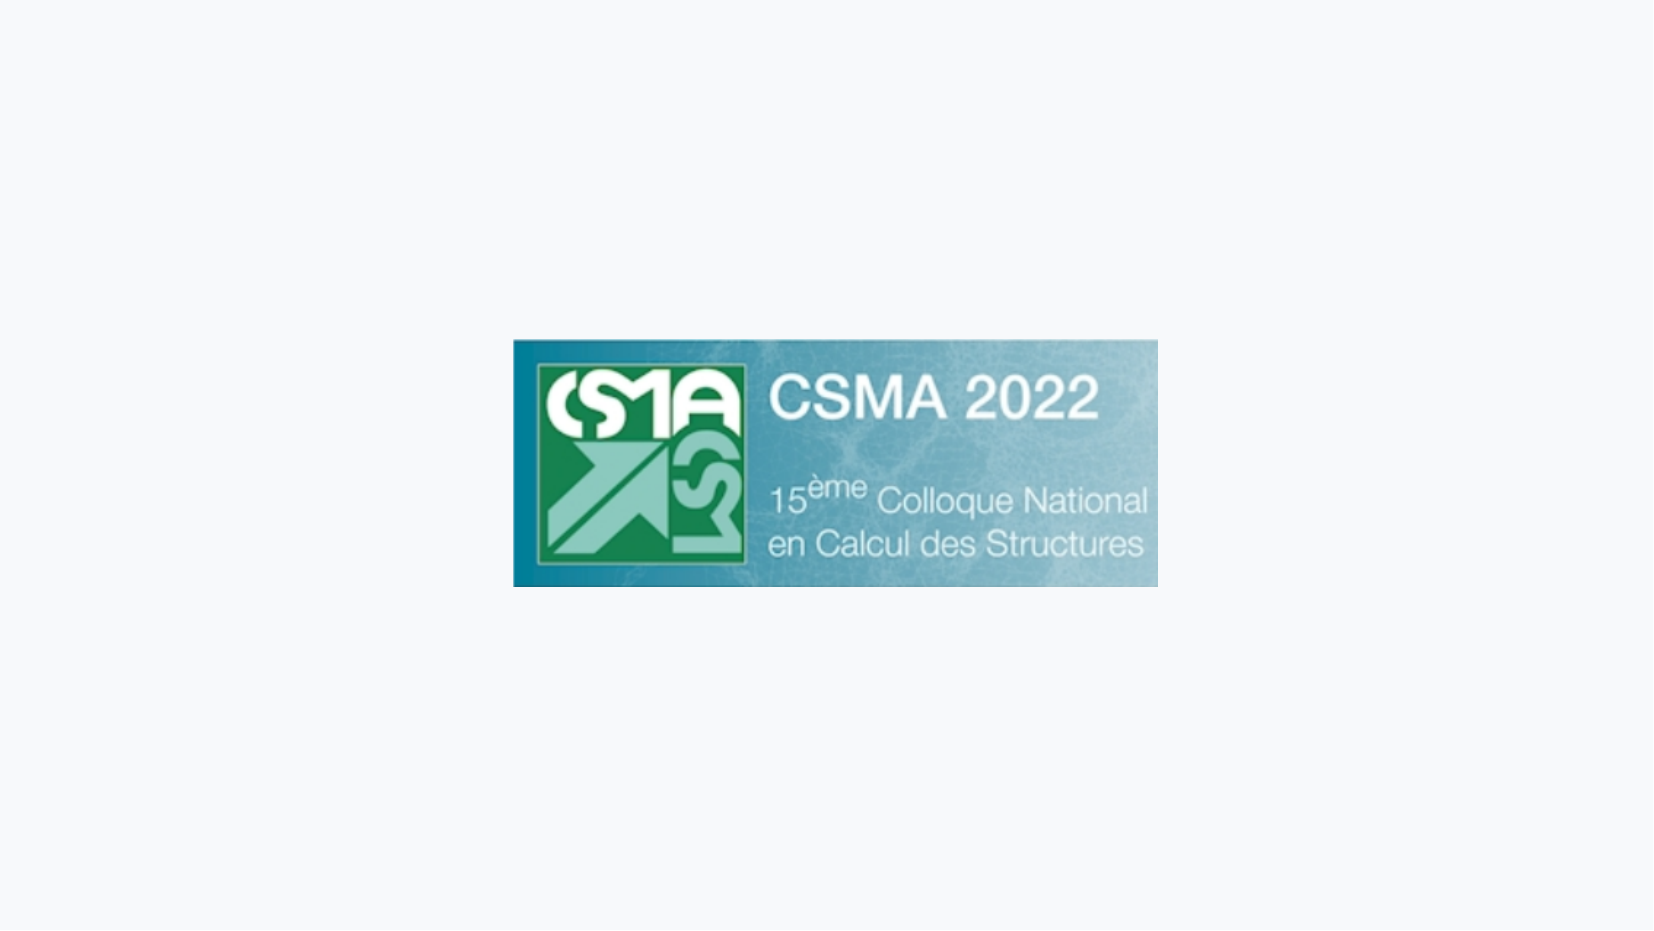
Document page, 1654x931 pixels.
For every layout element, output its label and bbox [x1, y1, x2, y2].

picture [512, 339, 1158, 587]
